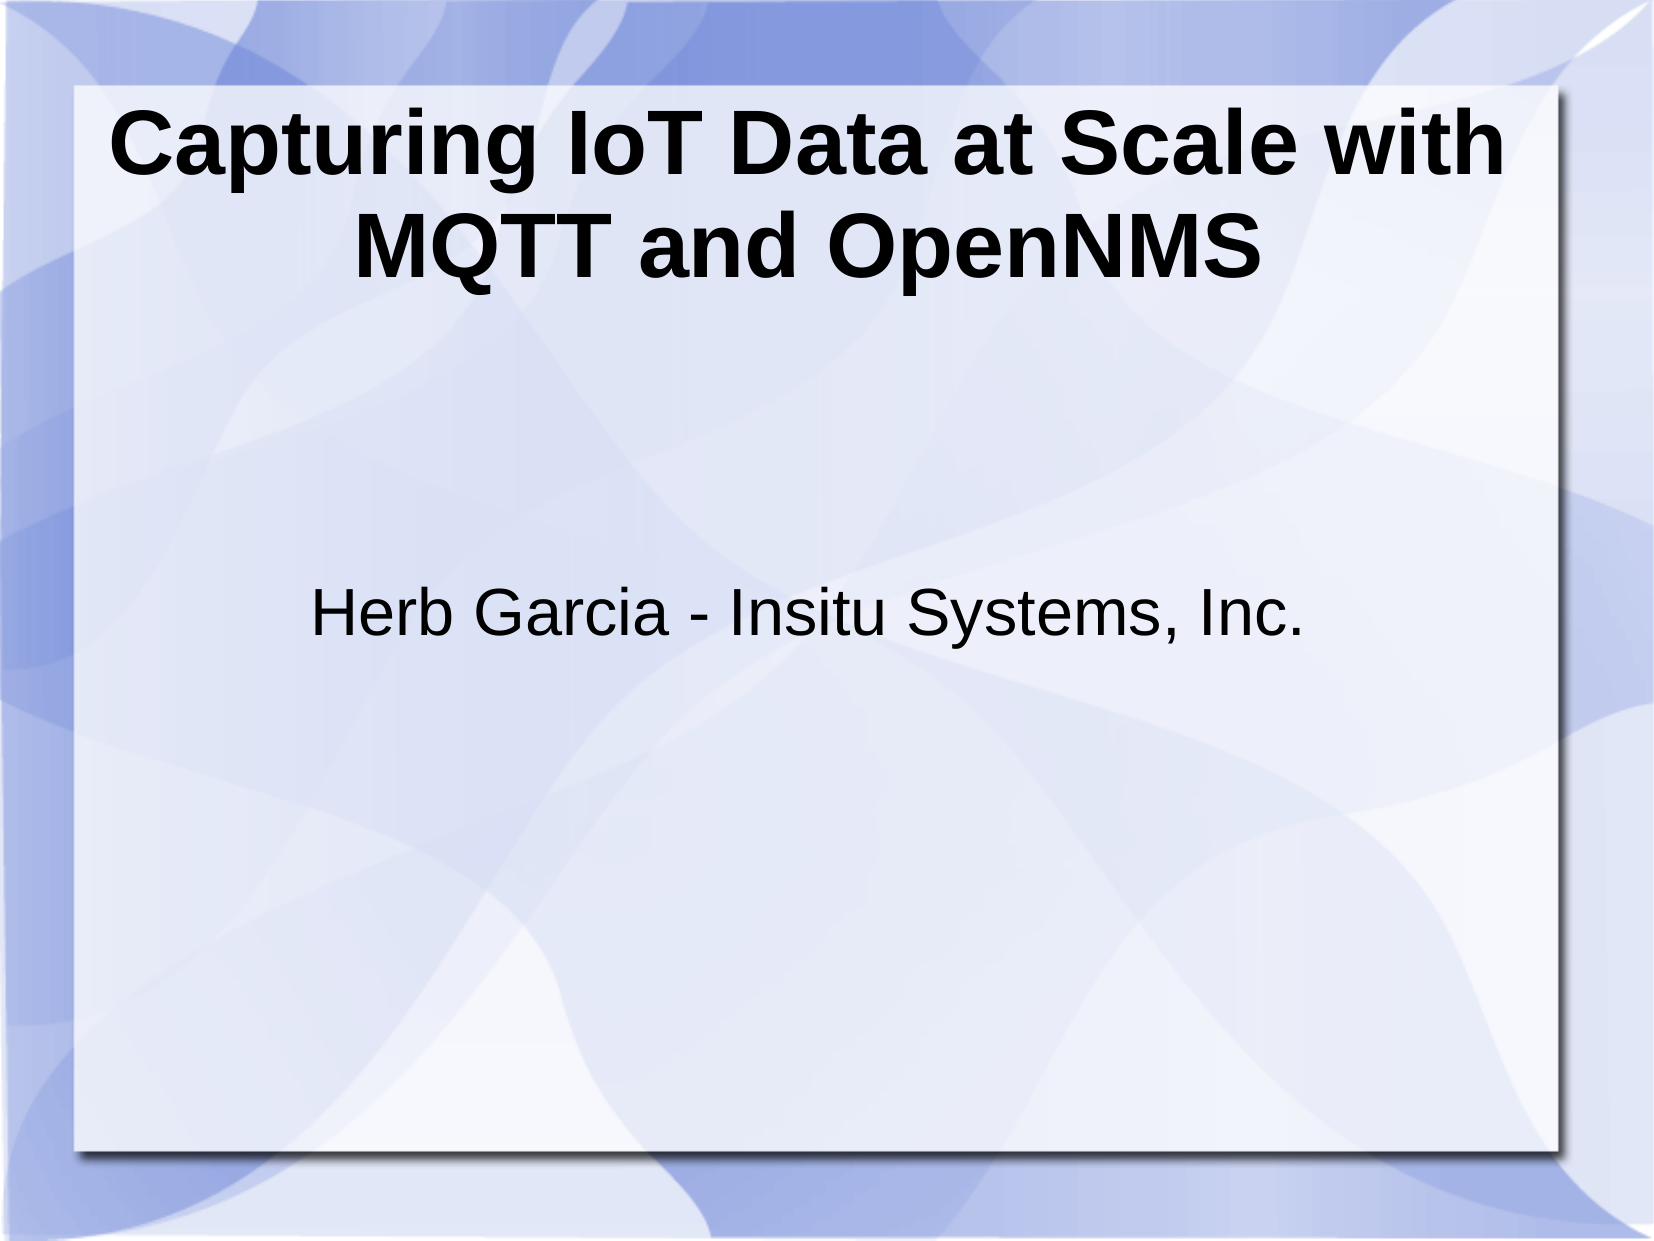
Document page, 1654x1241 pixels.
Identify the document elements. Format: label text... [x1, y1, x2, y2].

picture [0, 0, 1654, 1241]
subtitle Herb Garcia - Insitu Systems, Inc. [129, 324, 1489, 975]
title Capturing IoT Data at Scale with MQTT and OpenNMS [82, 90, 1536, 298]
